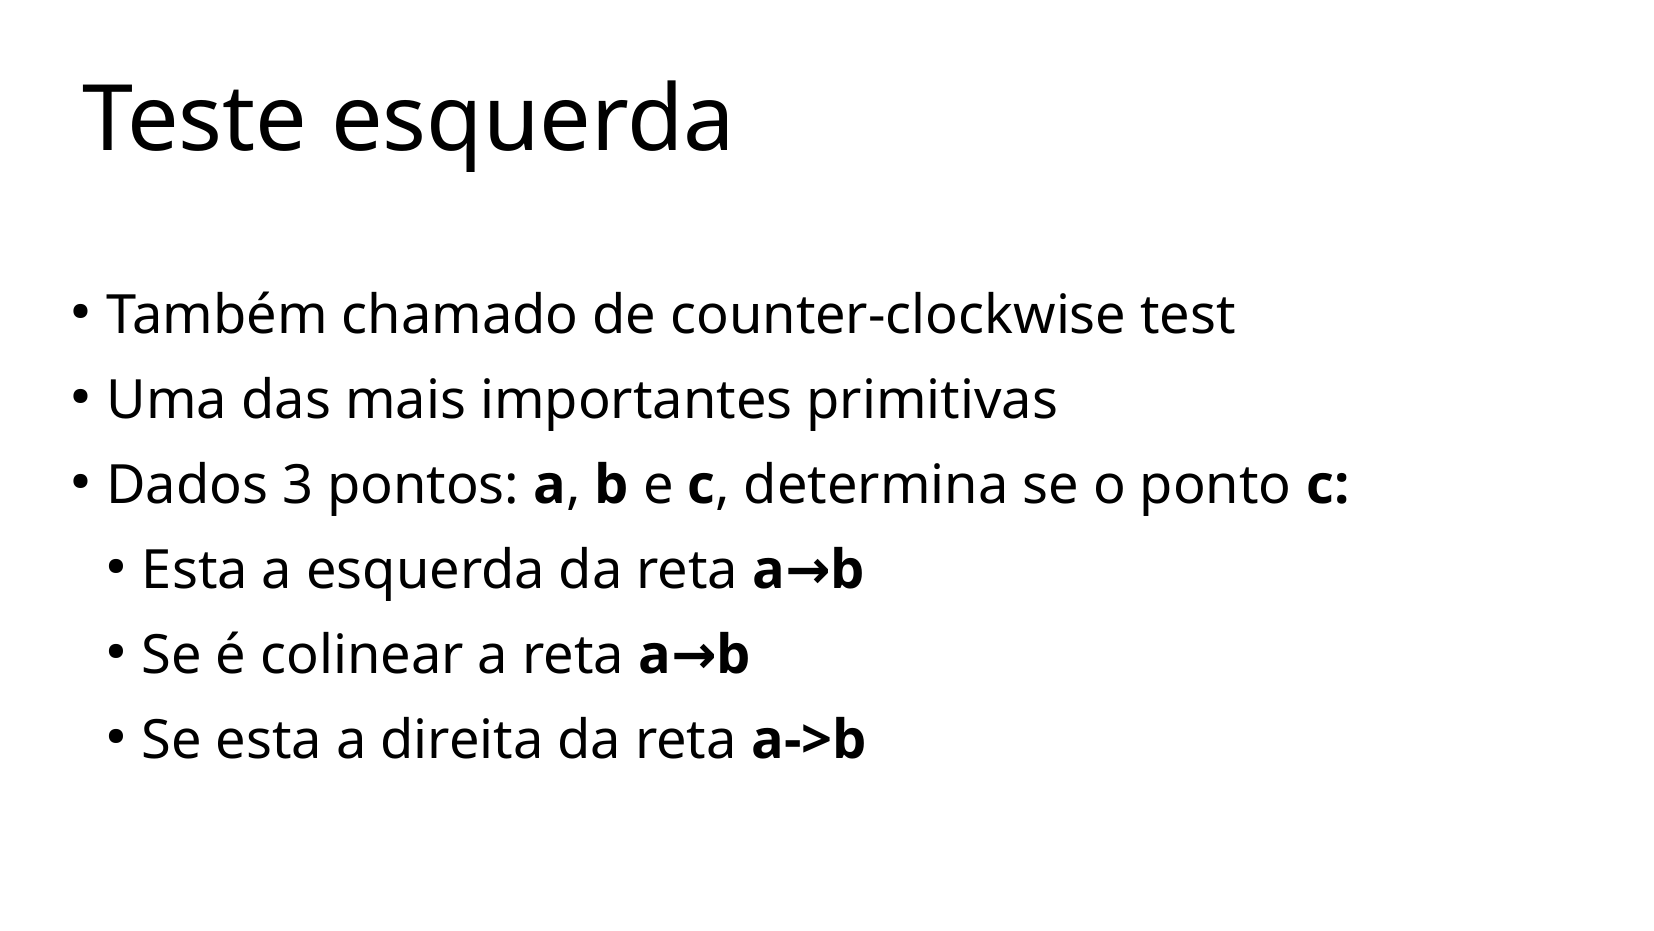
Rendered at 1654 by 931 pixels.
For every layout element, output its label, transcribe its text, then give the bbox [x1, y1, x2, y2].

subtitle Também chamado de counter-clockwise test Uma das mais importantes primitivas Dados 3 pontos: a, b e c, determina se o ponto c: Esta a esquerda da reta a→b Se é colinear a reta a→b Se esta a direita da reta a->b [70, 200, 1560, 839]
title Teste esquerda [82, 37, 1571, 193]
